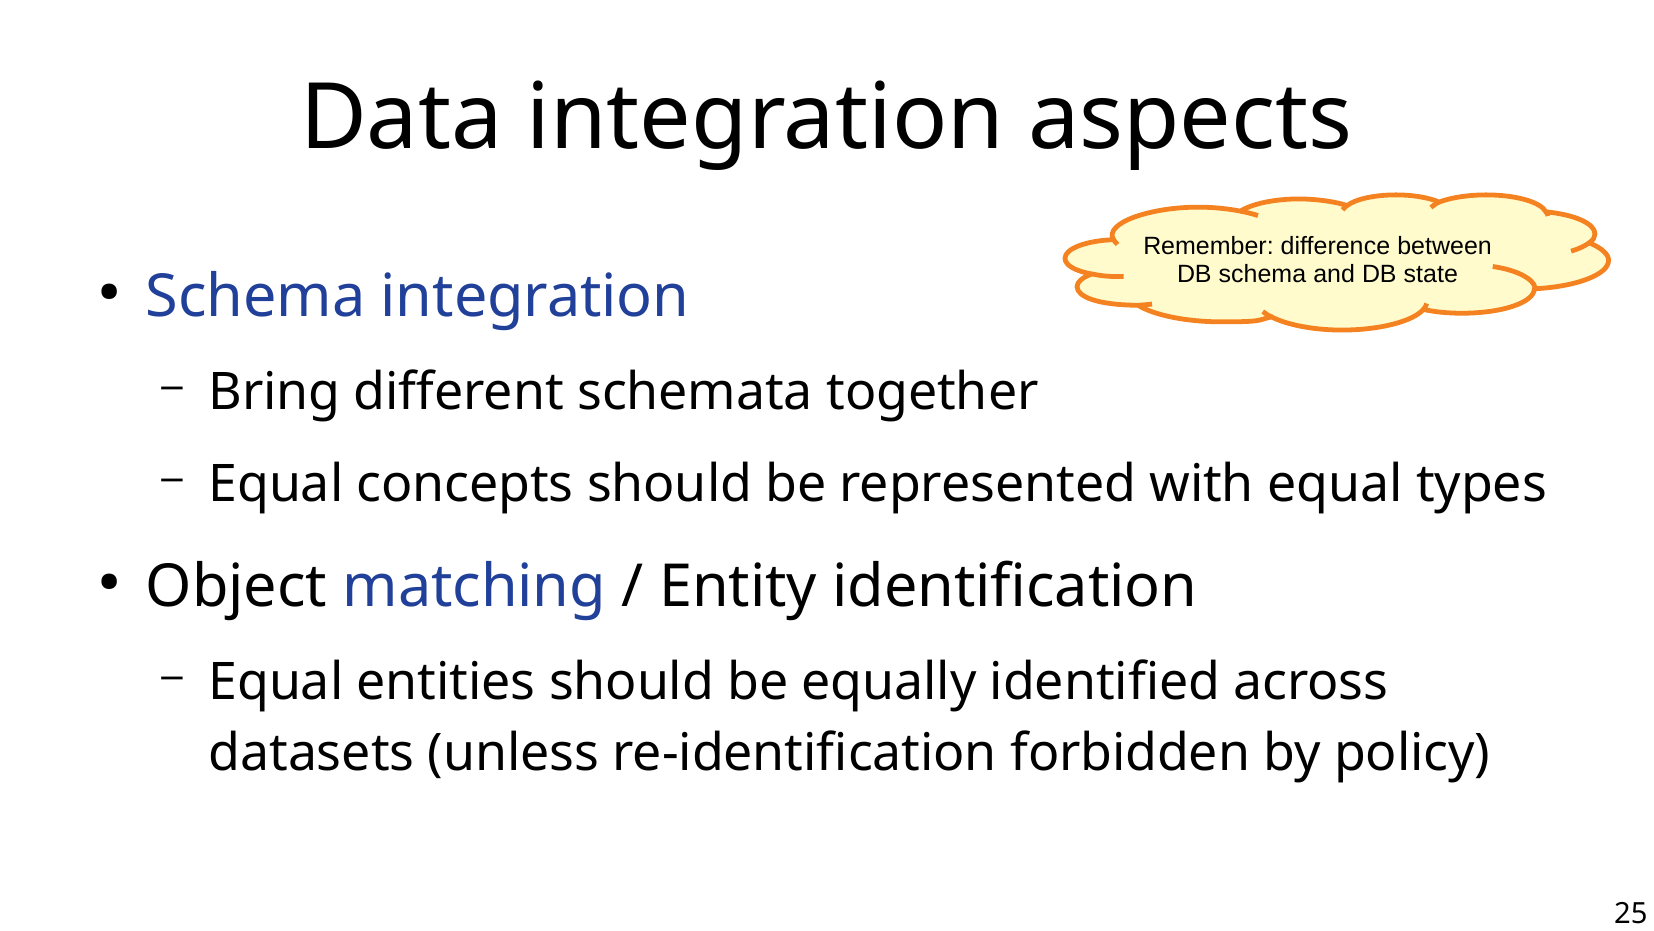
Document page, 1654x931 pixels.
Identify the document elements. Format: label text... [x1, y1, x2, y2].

title Data integration aspects [82, 1, 1571, 226]
text_box Remember: difference between DB schema and DB state [1065, 194, 1609, 331]
list Schema integration Bring different schemata together Equal concepts should be represented with equal types Object matching / Entity identification Equal entities should be equally identified across datasets (unless re-identification forbidden by policy) [82, 253, 1571, 793]
